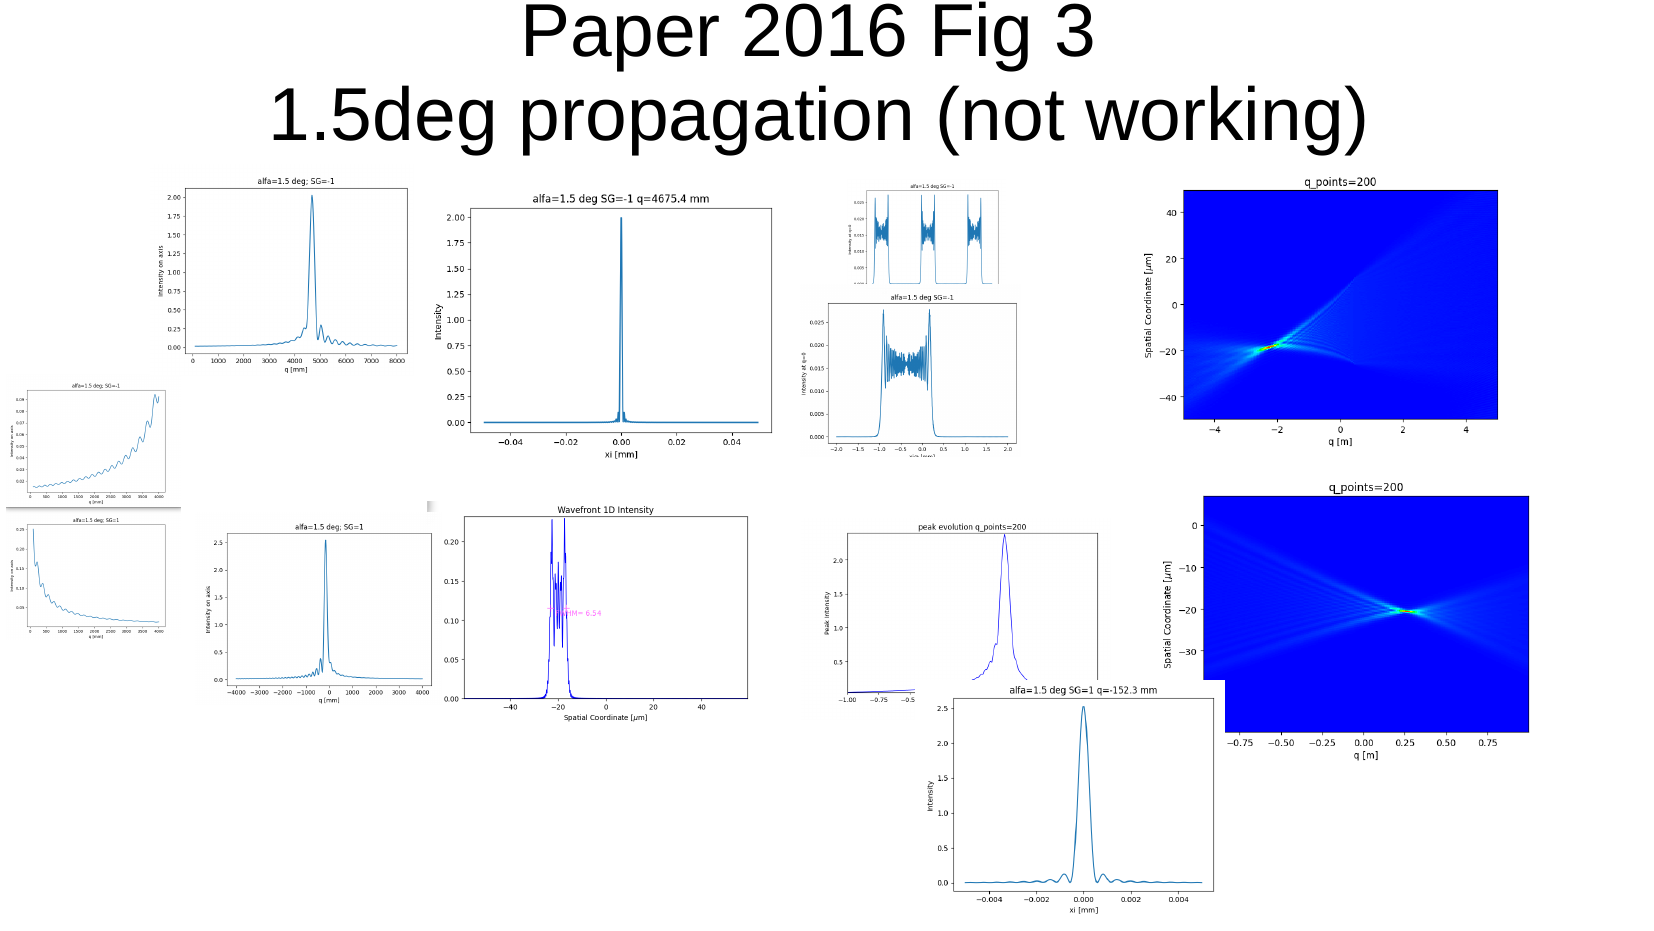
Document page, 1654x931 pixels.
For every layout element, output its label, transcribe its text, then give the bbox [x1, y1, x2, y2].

picture [800, 179, 1021, 457]
title Paper 2016 Fig 3 1.5deg propagation (not working) [75, 0, 1564, 157]
picture [195, 501, 766, 730]
picture [1125, 164, 1504, 452]
picture [801, 470, 1538, 916]
picture [6, 164, 414, 640]
picture [423, 179, 781, 462]
